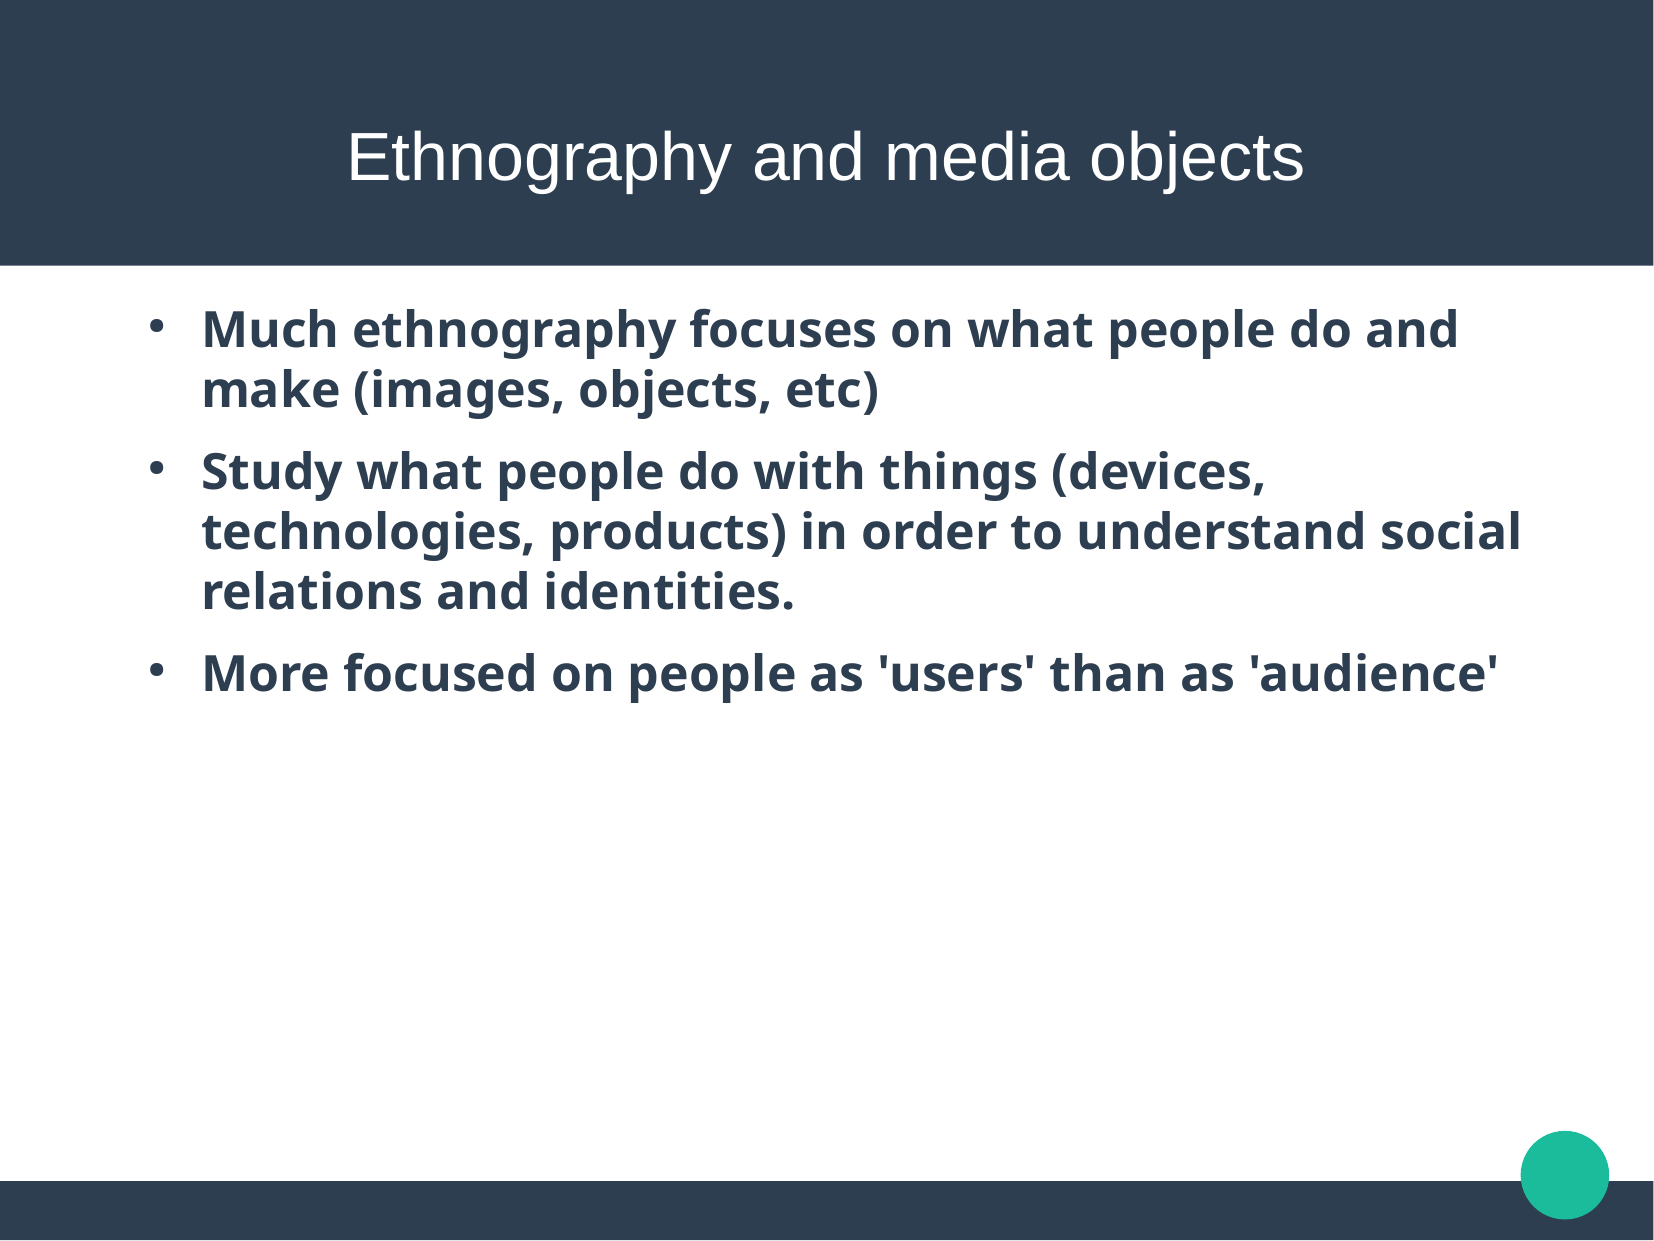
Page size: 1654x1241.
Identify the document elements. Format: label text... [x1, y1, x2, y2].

list Much ethnography focuses on what people do and make (images, objects, etc) Study what people do with things (devices, technologies, products) in order to understand social relations and identities. More focused on people as 'users' than as 'audience' [82, 290, 1571, 1010]
title Ethnography and media objects [82, 49, 1571, 257]
